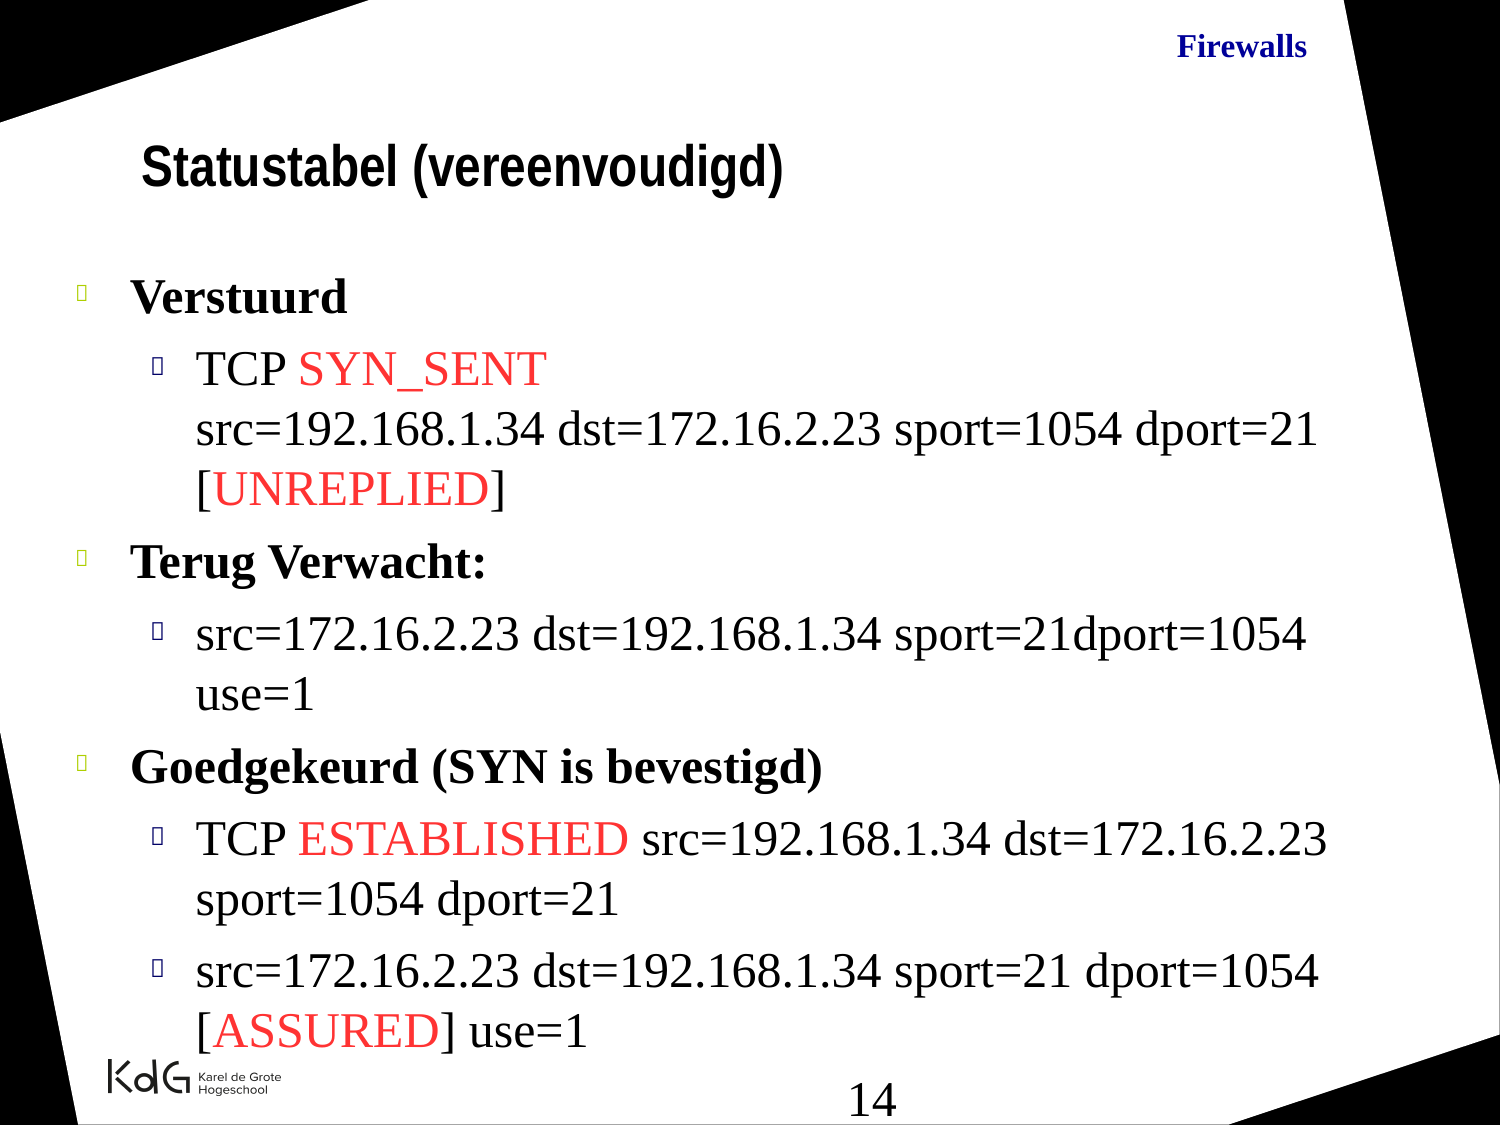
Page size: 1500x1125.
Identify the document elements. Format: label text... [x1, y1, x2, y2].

text_box Statustabel (vereenvoudigd) [141, 72, 1447, 253]
text_box Verstuurd TCP SYN_SENT src=192.168.1.34 dst=172.16.2.23 sport=1054 dport=21 [UNREPLIED] Terug Verwacht: src=172.16.2.23 dst=192.168.1.34 sport=21dport=1054 use=1 Goedgekeurd (SYN is bevestigd) TCP ESTABLISHED src=192.168.1.34 dst=172.16.2.23 sport=1054 dport=21 src=172.16.2.23 dst=192.168.1.34 sport=21 dport=1054 [ASSURED] use=1 [75, 263, 1425, 1125]
